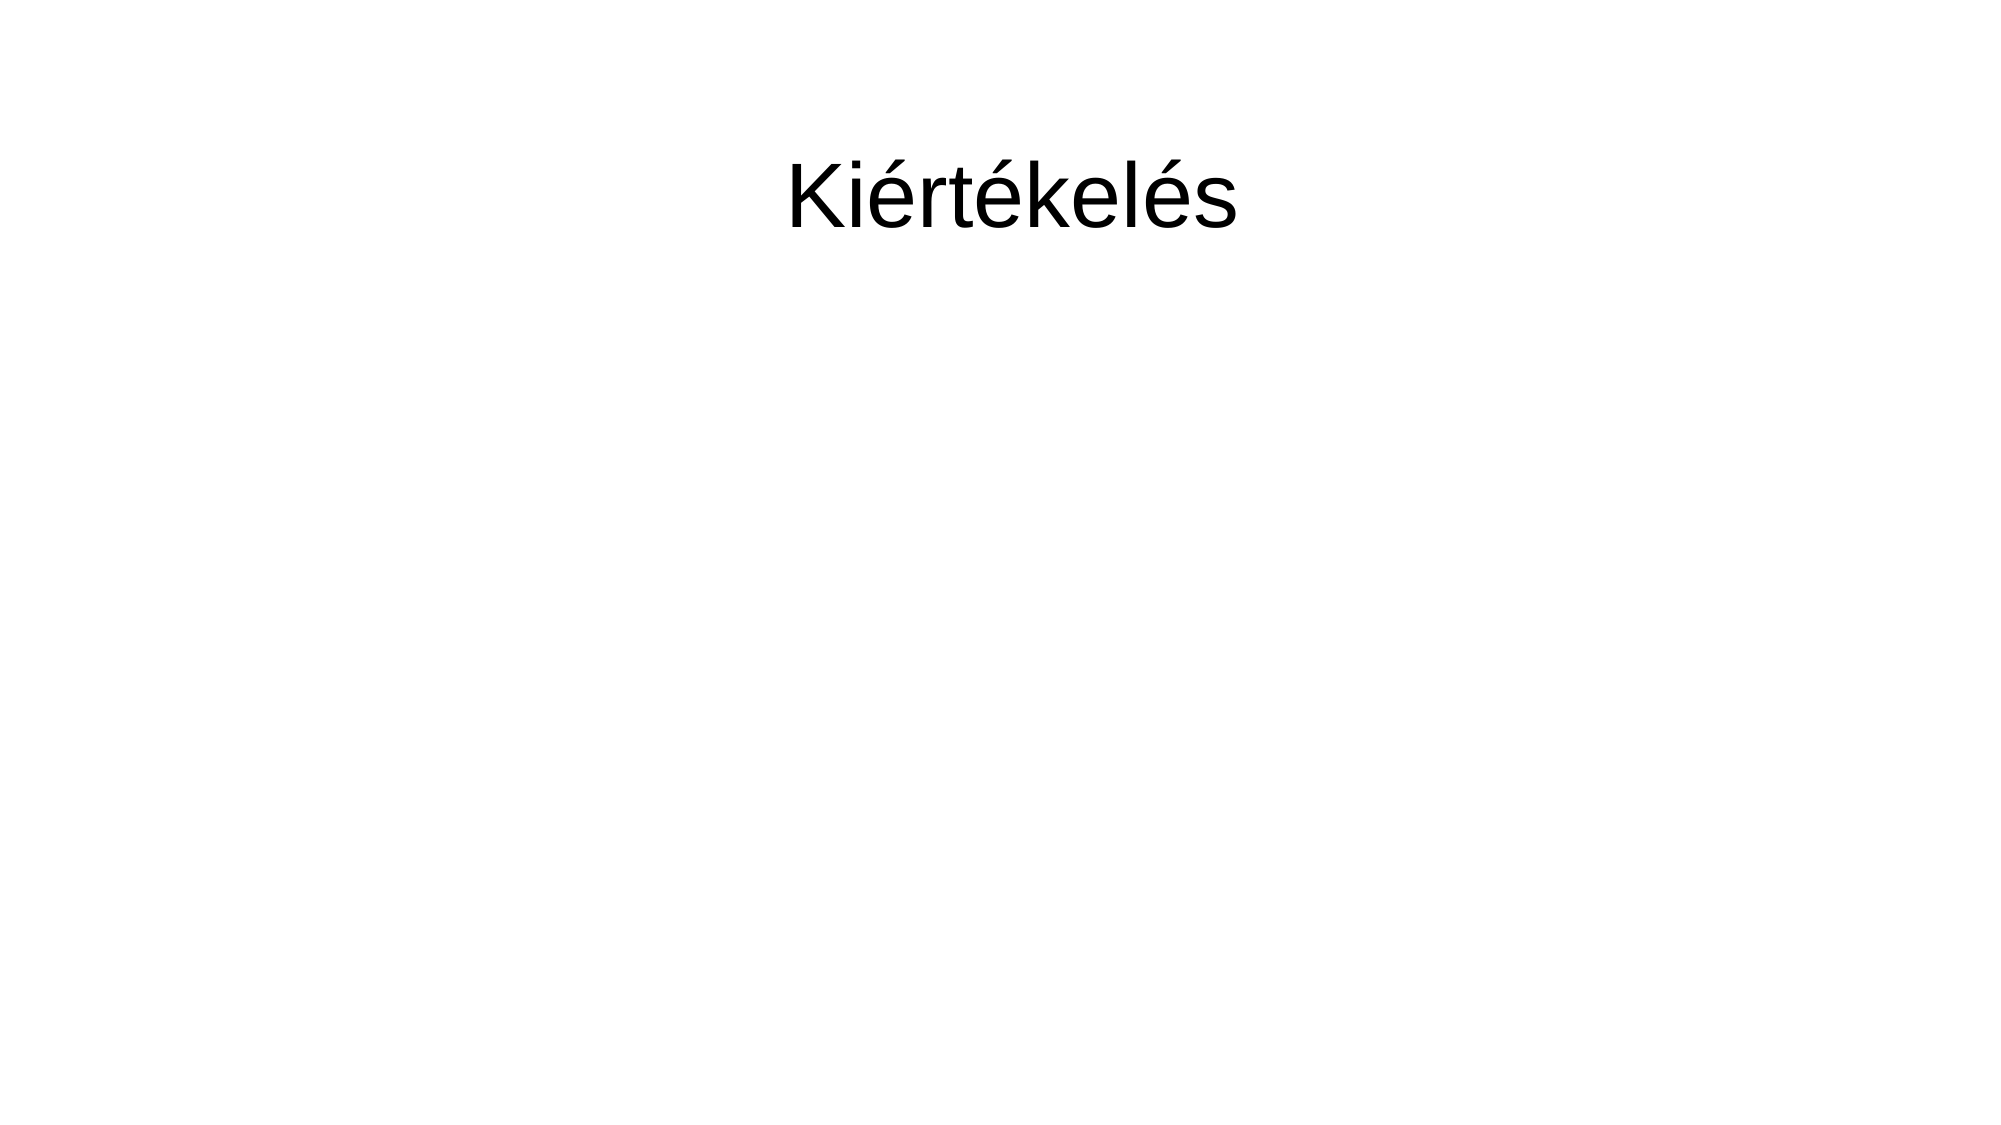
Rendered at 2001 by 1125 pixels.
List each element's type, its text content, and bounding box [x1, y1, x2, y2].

title Kiértékelés [262, 0, 1763, 392]
